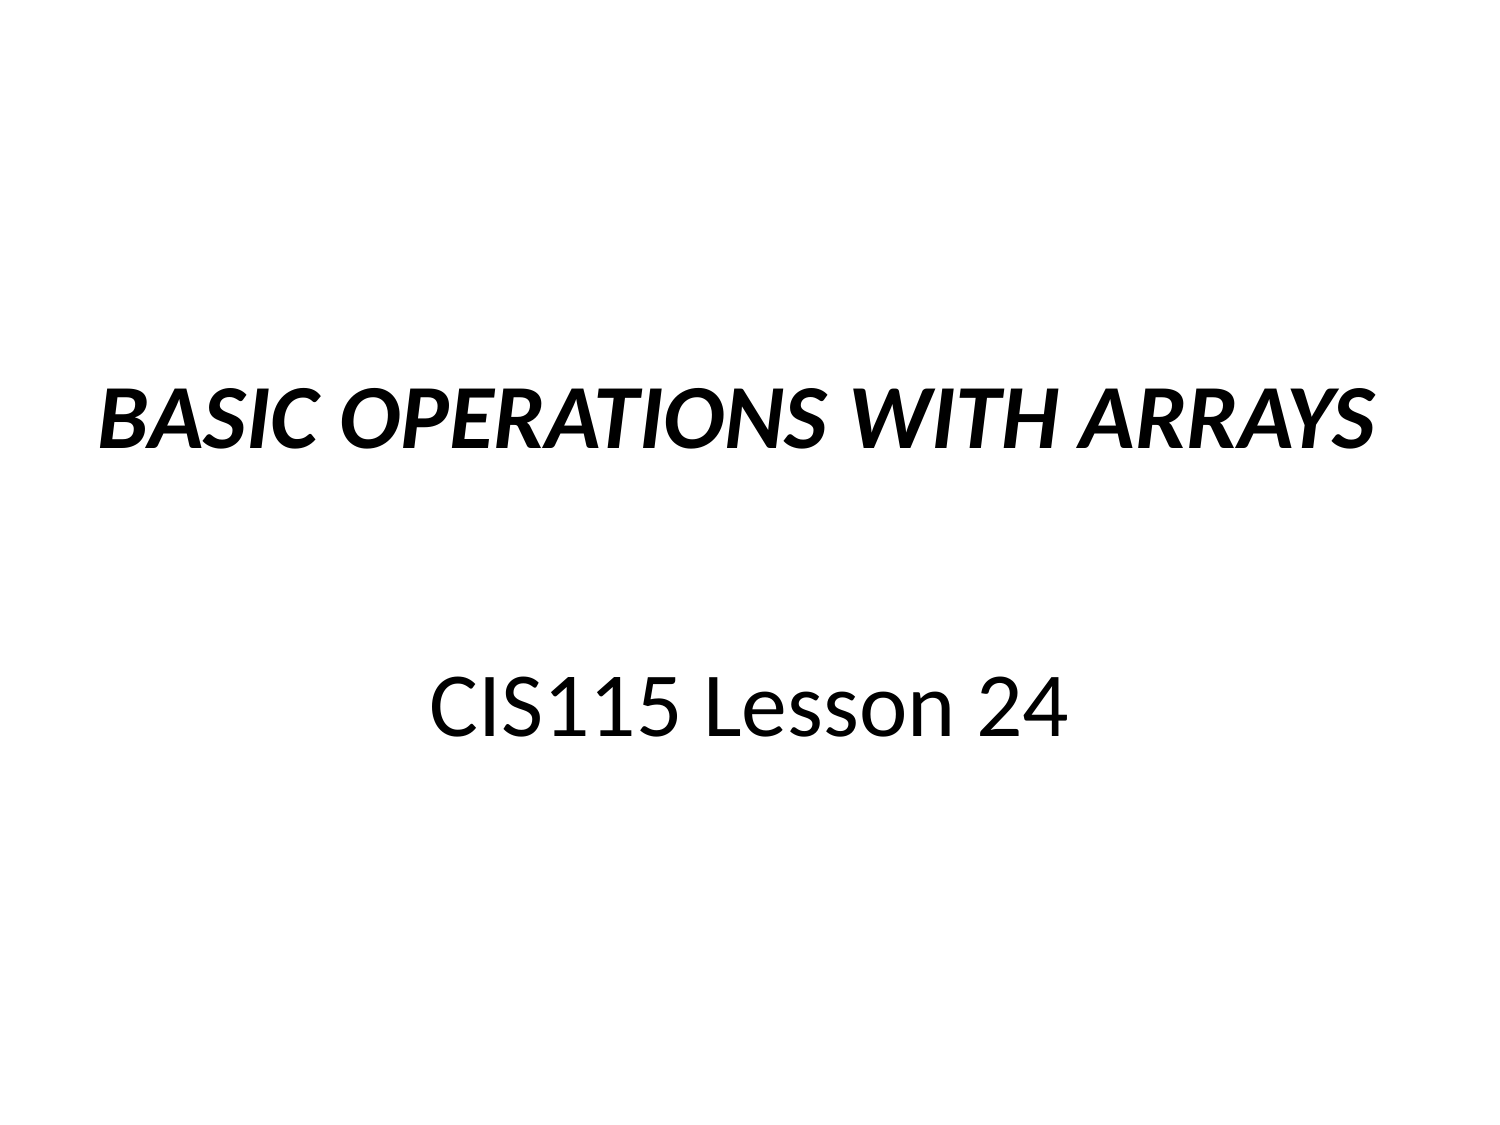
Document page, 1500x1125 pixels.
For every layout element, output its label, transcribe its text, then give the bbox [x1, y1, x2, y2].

title BASIC OPERATIONS WITH ARRAYS [75, 349, 1400, 591]
subtitle CIS115 Lesson 24 [225, 637, 1275, 925]
